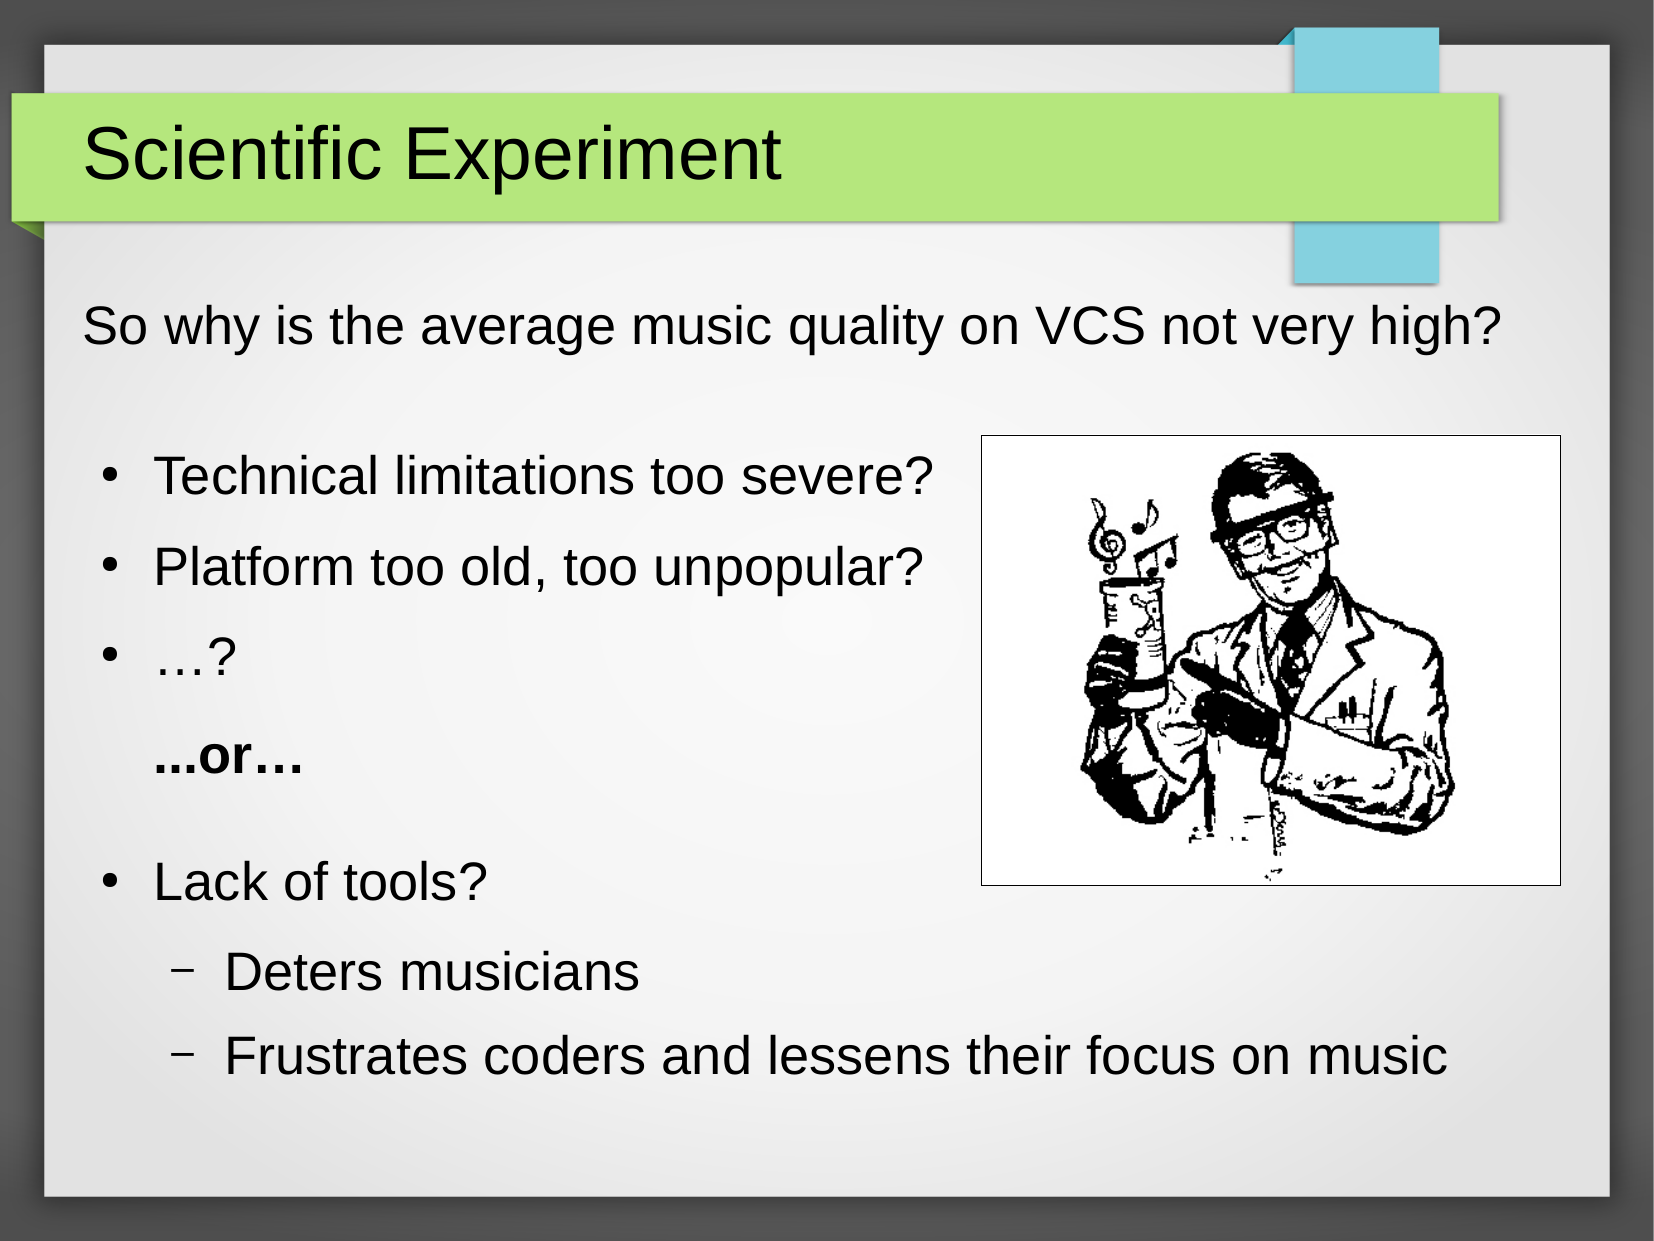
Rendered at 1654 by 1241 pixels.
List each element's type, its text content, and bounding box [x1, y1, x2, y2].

picture [0, 0, 1654, 1241]
list So why is the average music quality on VCS not very high? Technical limitations too severe? Platform too old, too unpopular? …? ...or… Lack of tools? Deters musicians Frustrates coders and lessens their focus on music [82, 295, 1571, 1156]
title Scientific Experiment [82, 94, 1264, 213]
